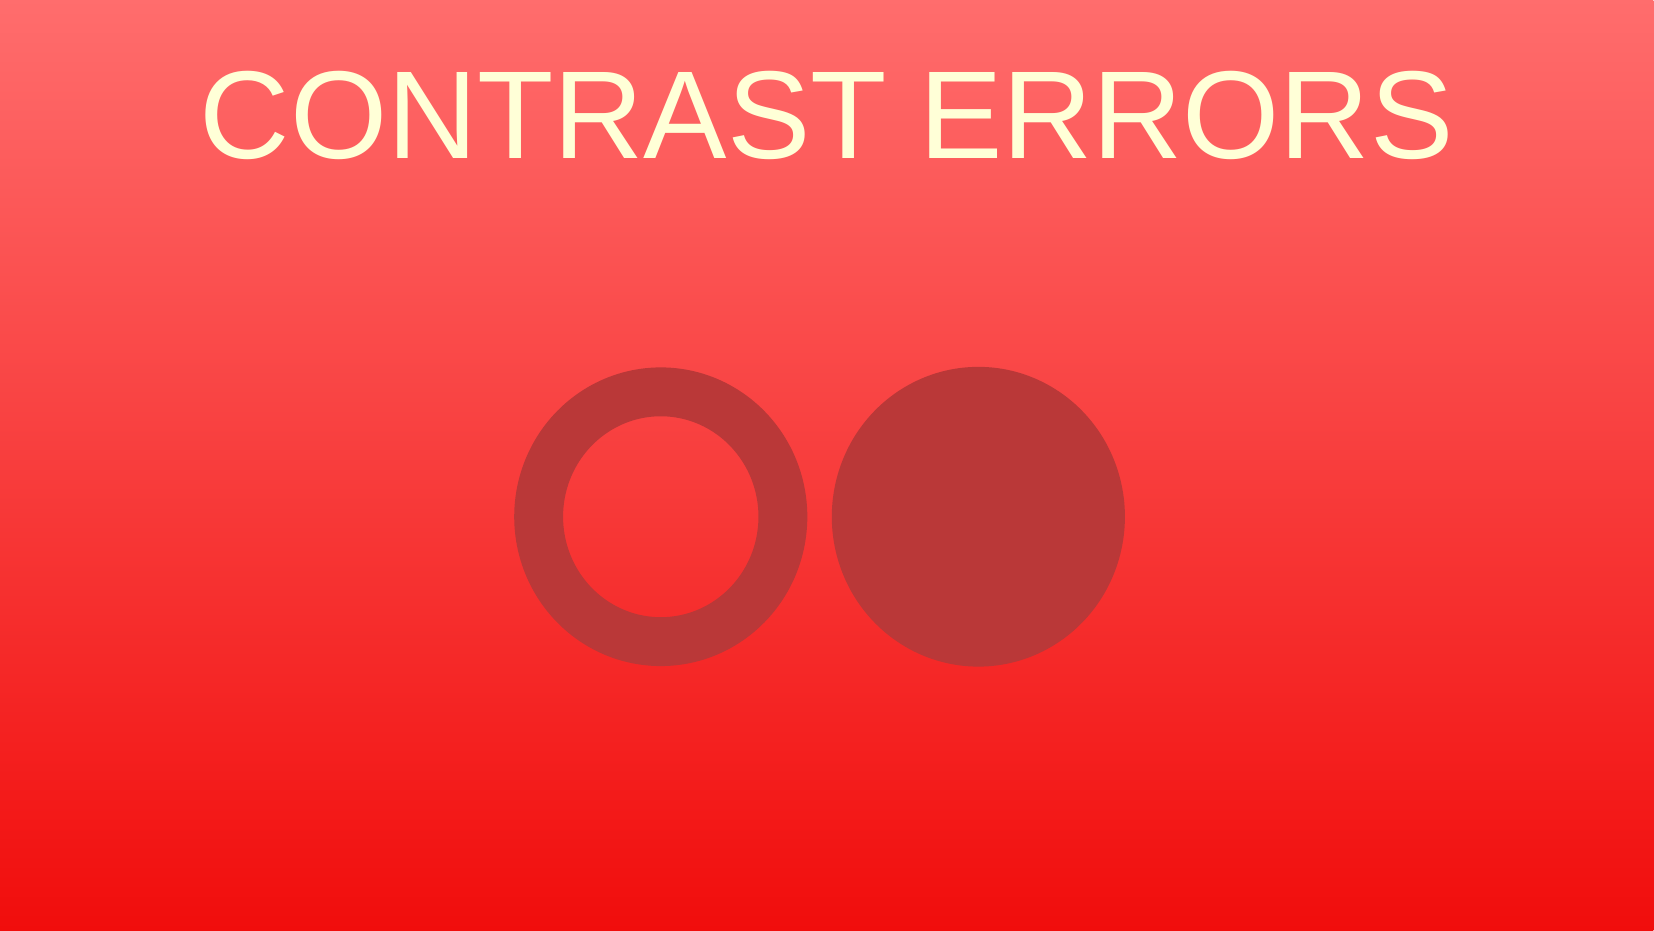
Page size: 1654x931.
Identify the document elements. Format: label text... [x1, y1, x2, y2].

title CONTRAST ERRORS [82, 37, 1571, 193]
picture [501, 354, 1138, 680]
